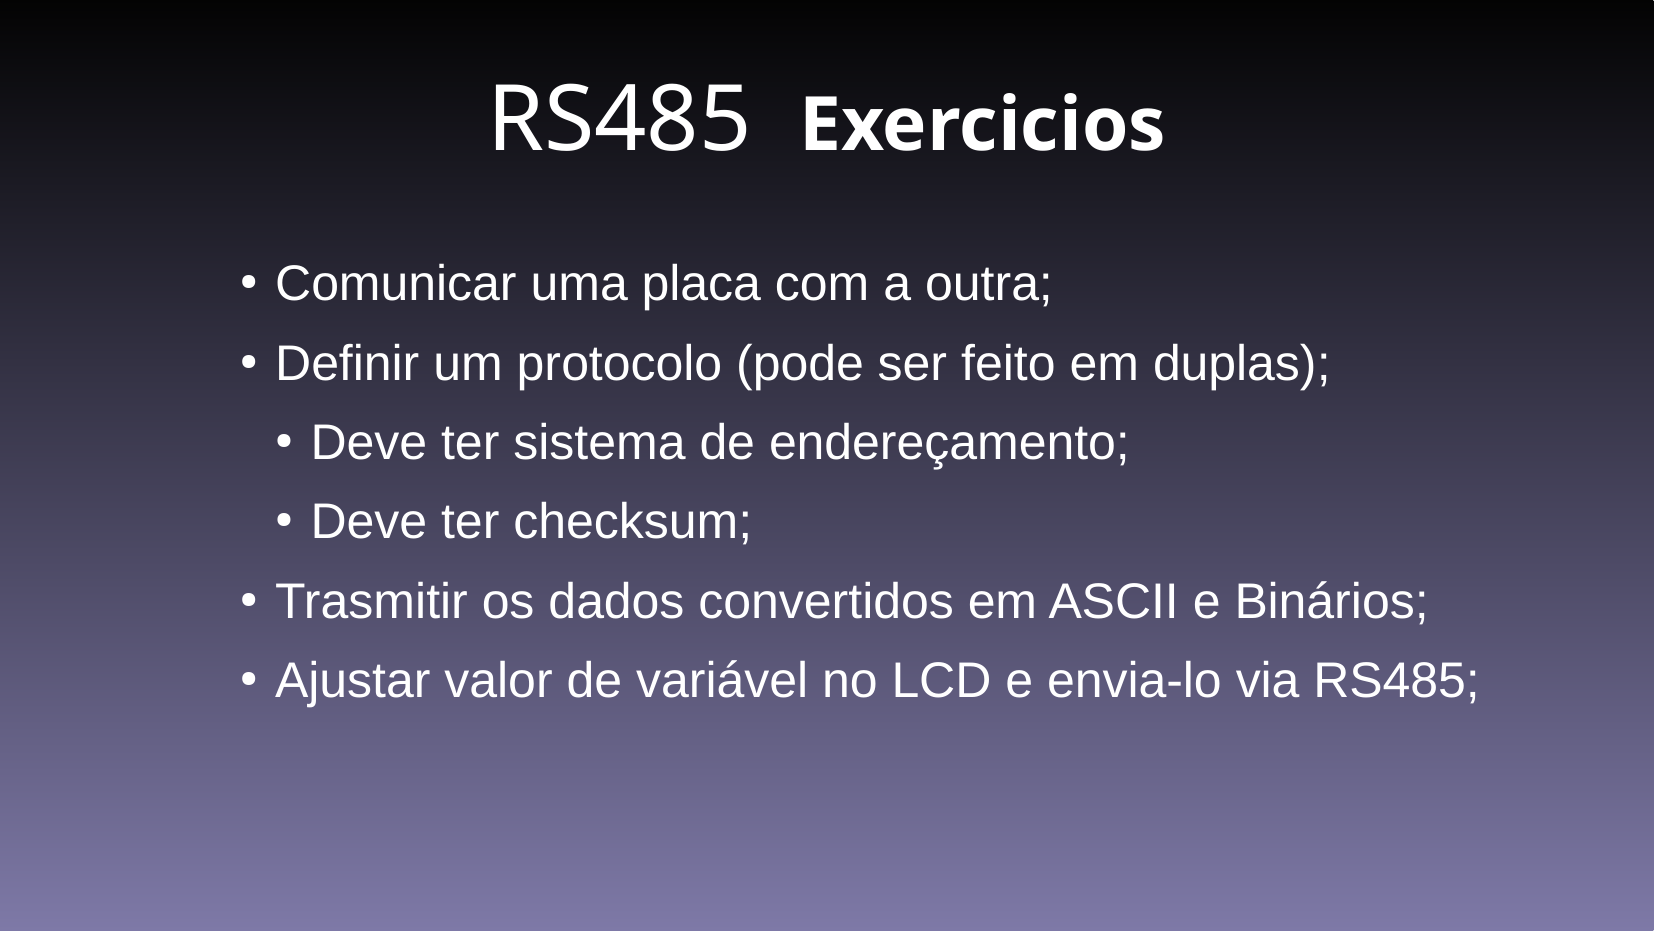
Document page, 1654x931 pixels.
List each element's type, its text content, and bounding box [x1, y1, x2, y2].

text_box Comunicar uma placa com a outra; Definir um protocolo (pode ser feito em duplas); Deve ter sistema de endereçamento; Deve ter checksum; Trasmitir os dados convertidos em ASCII e Binários; Ajustar valor de variável no LCD e envia-lo via RS485; [225, 248, 1496, 796]
title RS485 Exercicios [82, 37, 1571, 193]
